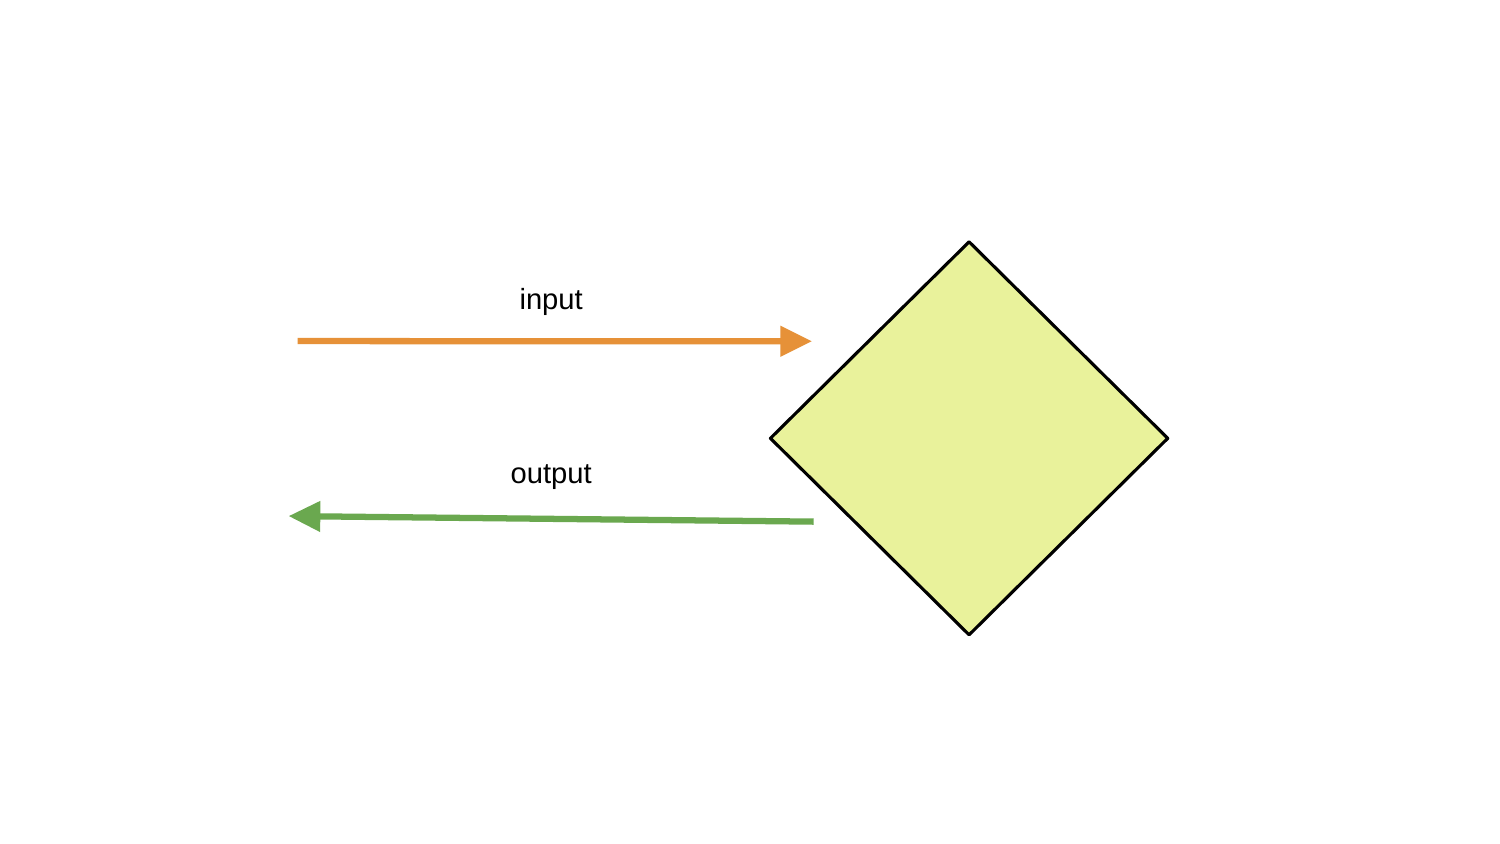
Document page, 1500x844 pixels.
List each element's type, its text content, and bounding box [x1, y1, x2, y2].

text_box output [467, 439, 636, 505]
text_box [770, 241, 1168, 635]
text_box input [467, 265, 636, 331]
